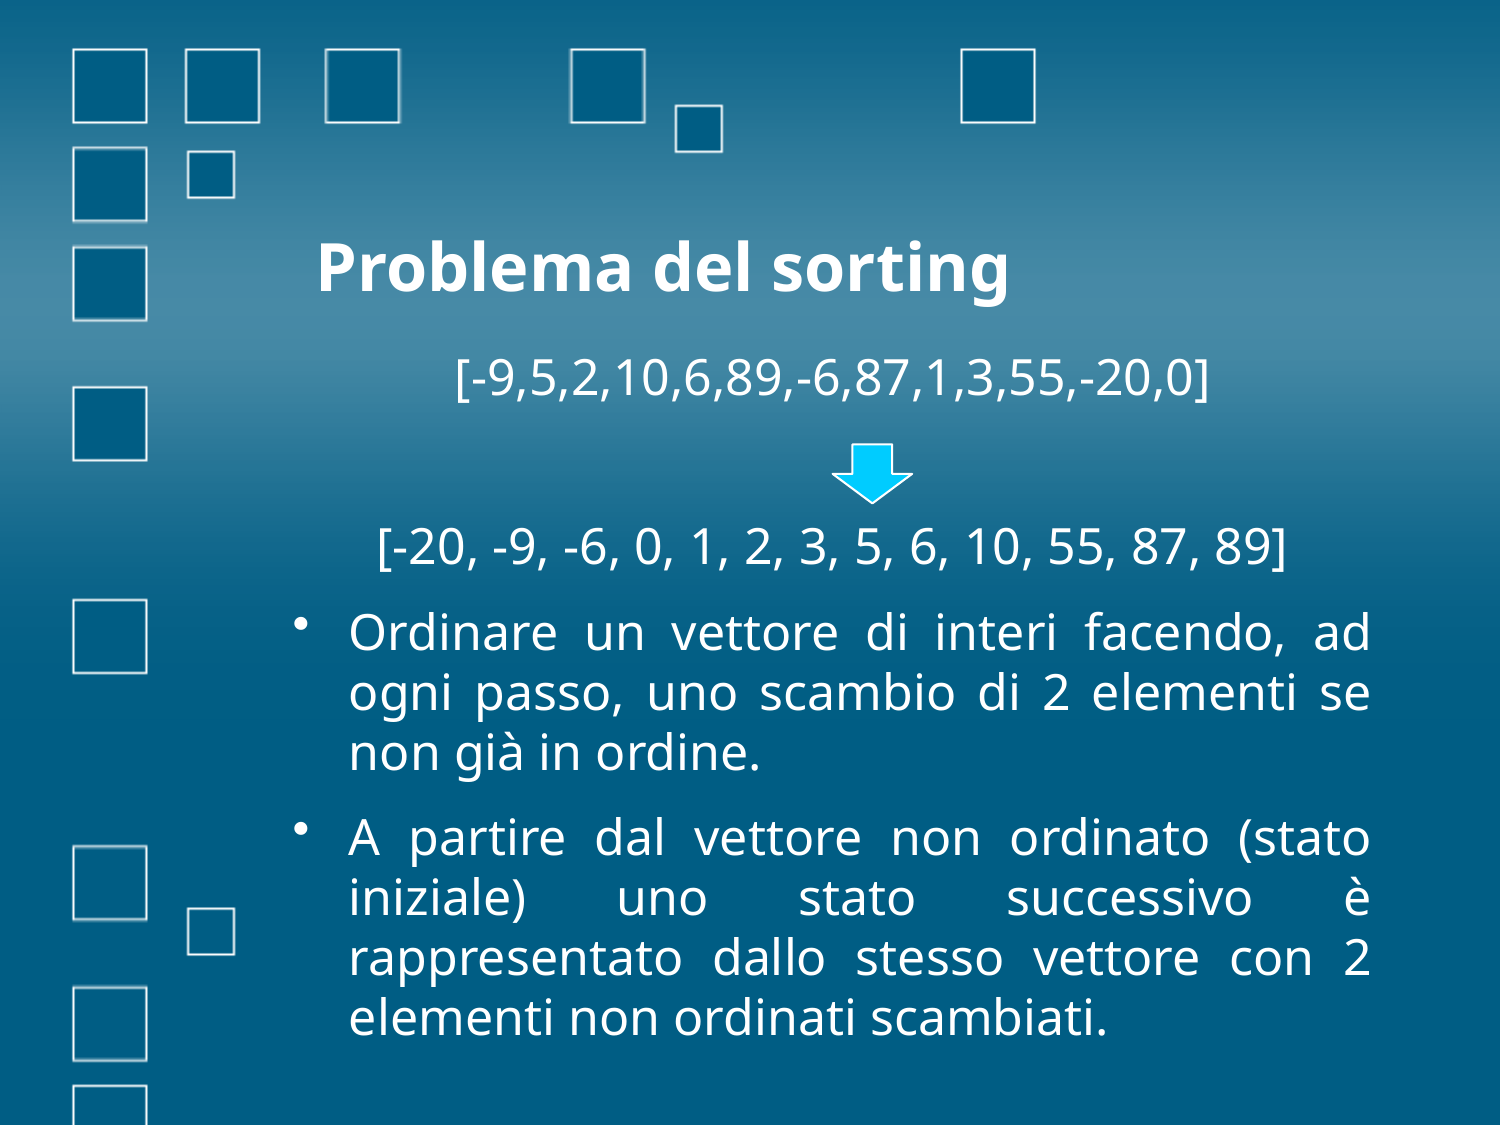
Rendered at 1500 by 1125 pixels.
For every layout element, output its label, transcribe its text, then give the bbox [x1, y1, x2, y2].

text_box [832, 444, 913, 504]
list [-9,5,2,10,6,89,-6,87,1,3,55,-20,0] [-20, -9, -6, 0, 1, 2, 3, 5, 6, 10, 55, 87, 89] Ordinare un vettore di interi facendo, ad ogni passo, uno scambio di 2 elementi se non già in ordine. A partire dal vettore non ordinato (stato iniziale) uno stato successivo è rappresentato dallo stesso vettore con 2 elementi non ordinati scambiati. [277, 337, 1388, 988]
picture [187, 908, 235, 956]
picture [72, 845, 147, 922]
picture [72, 599, 147, 674]
title Problema del sorting [300, 174, 1388, 313]
picture [0, 11, 1500, 578]
picture [72, 1085, 147, 1125]
picture [72, 985, 147, 1062]
